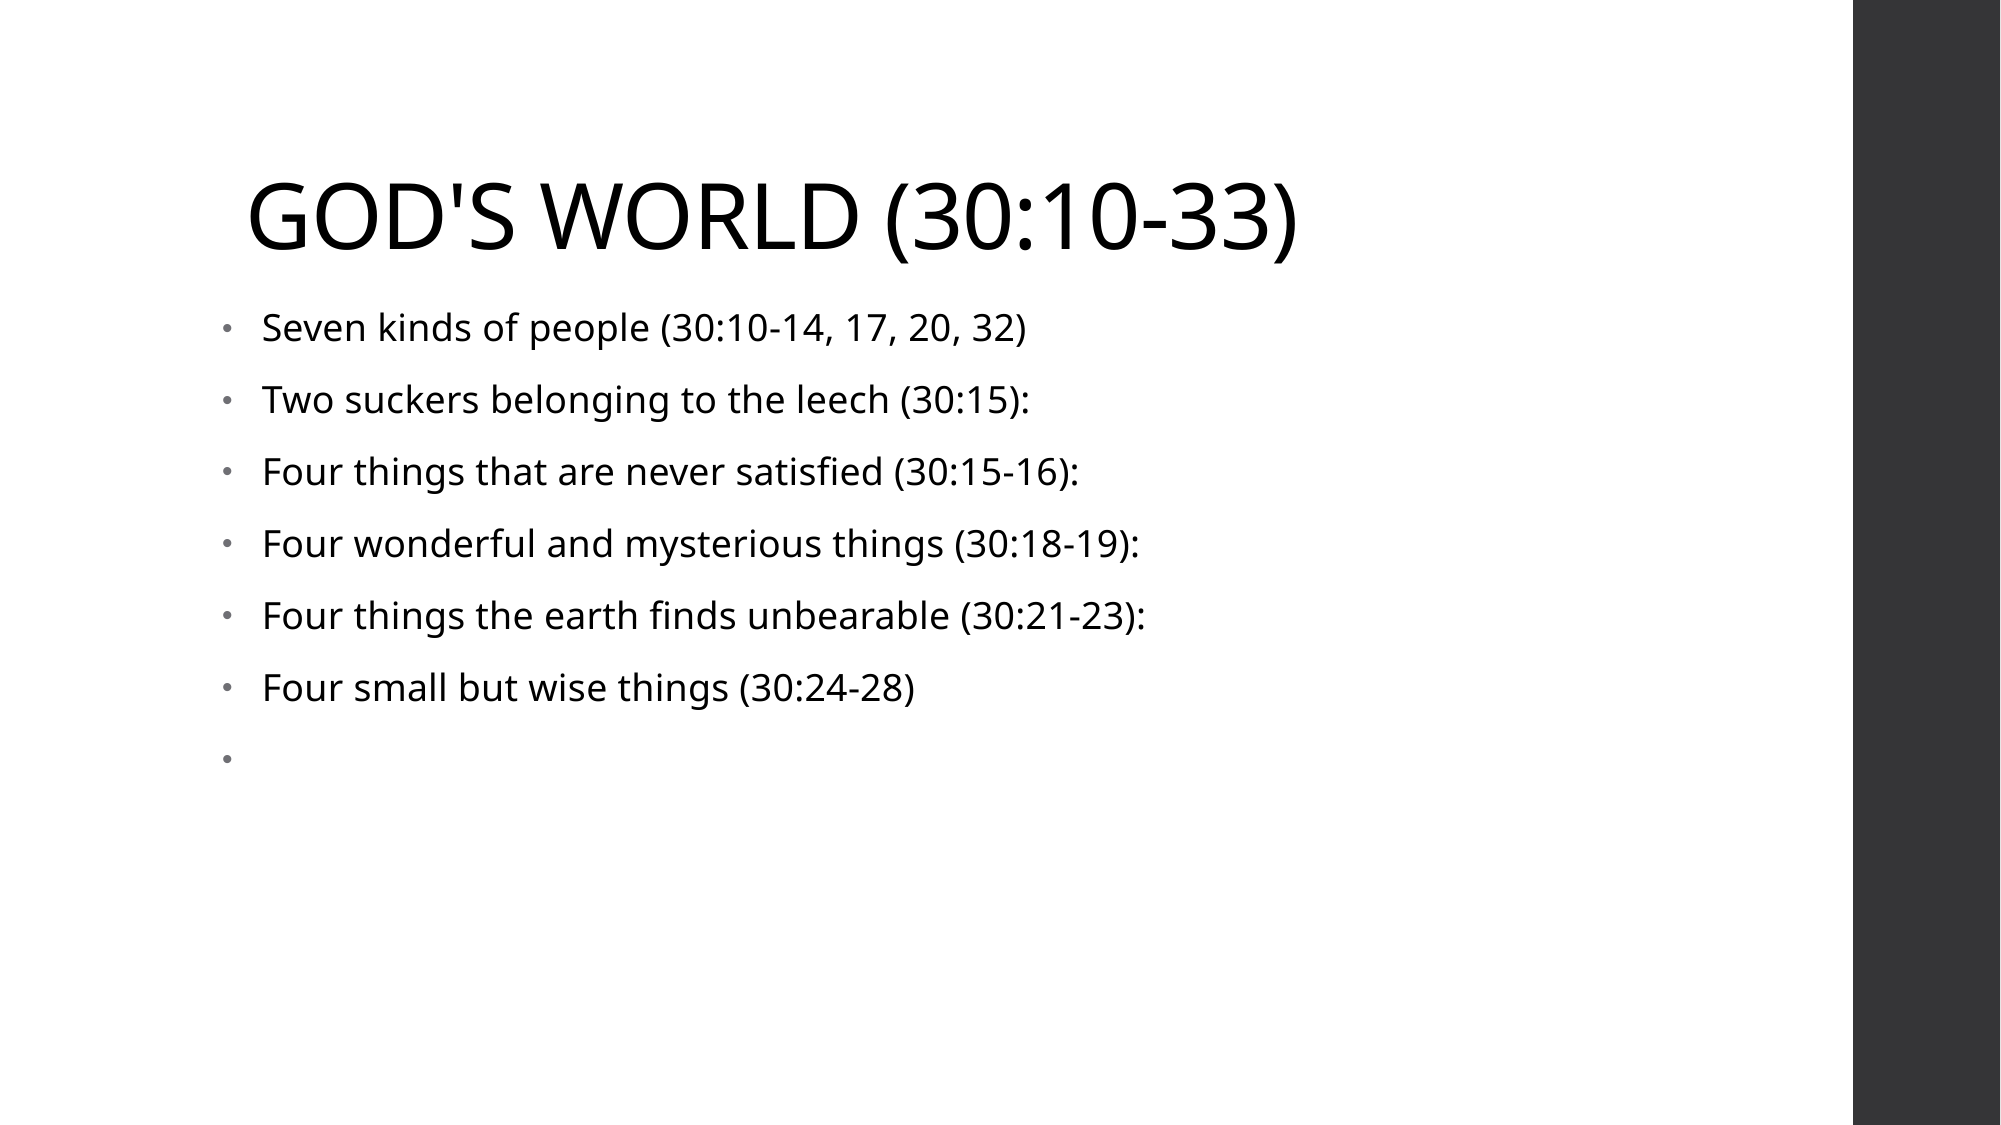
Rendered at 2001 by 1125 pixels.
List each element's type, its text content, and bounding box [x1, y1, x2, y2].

title GOD'S WORLD (30:10-33) [206, 60, 1797, 278]
list Seven kinds of people (30:10-14, 17, 20, 32) Two suckers belonging to the leech (30:15): Four things that are never satisfied (30:15-16): Four wonderful and mysterious things (30:18-19): Four things the earth finds unbearable (30:21-23): Four small but wise things (30:24-28) [206, 299, 1617, 1014]
